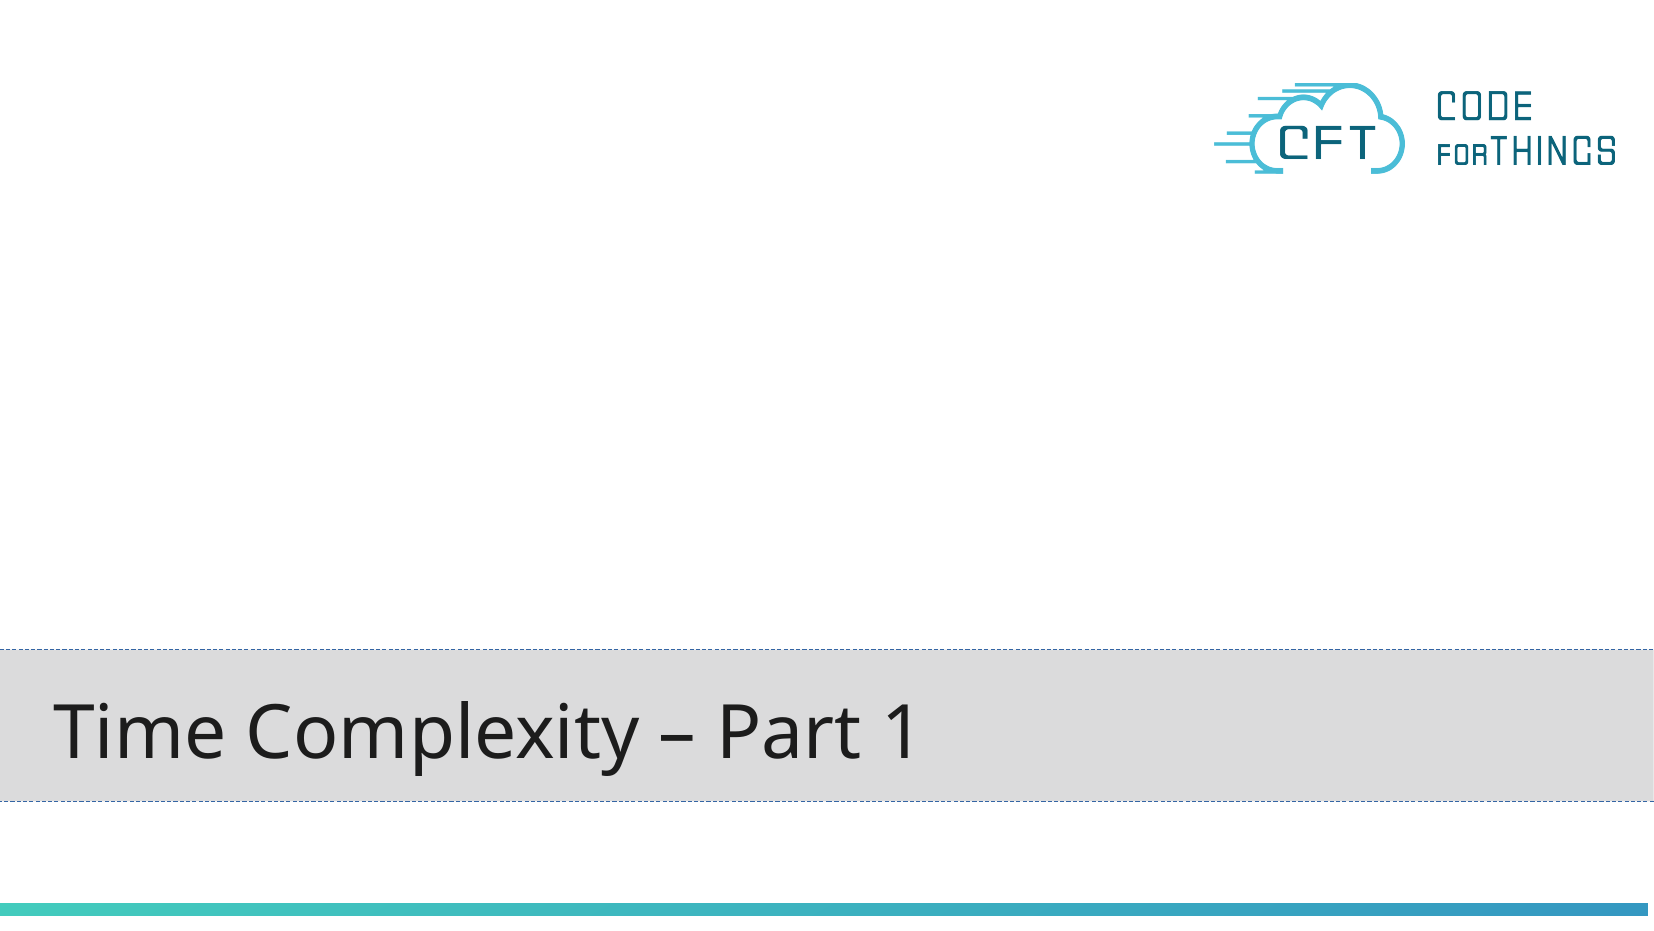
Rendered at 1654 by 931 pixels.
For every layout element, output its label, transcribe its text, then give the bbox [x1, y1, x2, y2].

title Time Complexity – Part 1 [53, 651, 1542, 807]
picture [1214, 83, 1615, 174]
